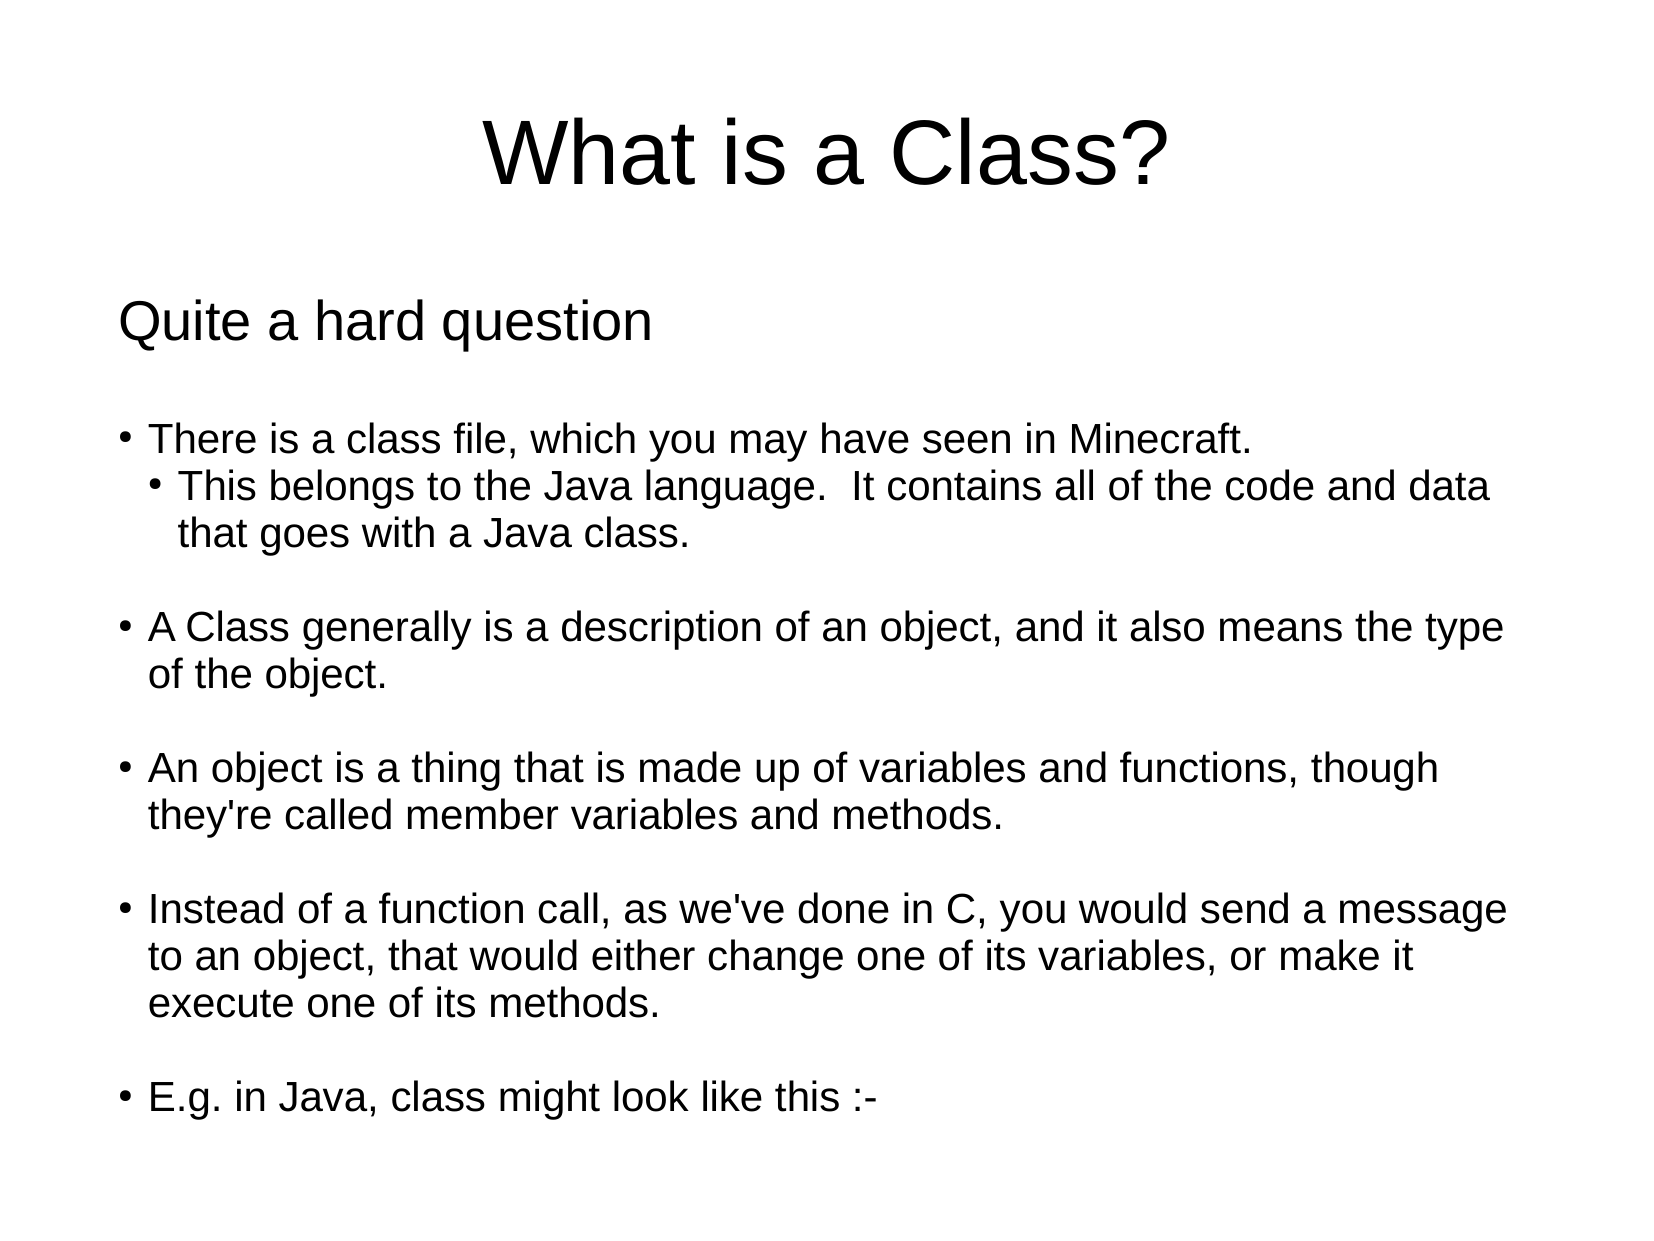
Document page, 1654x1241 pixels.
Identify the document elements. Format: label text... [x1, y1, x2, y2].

title What is a Class? [82, 49, 1571, 257]
subtitle Quite a hard question There is a class file, which you may have seen in Minecraft. This belongs to the Java language. It contains all of the code and data that goes with a Java class. A Class generally is a description of an object, and it also means the type of the object. An object is a thing that is made up of variables and functions, though they're called member variables and methods. Instead of a function call, as we've done in C, you would send a message to an object, that would either change one of its variables, or make it execute one of its methods. E.g. in Java, class might look like this :- [118, 290, 1538, 1123]
